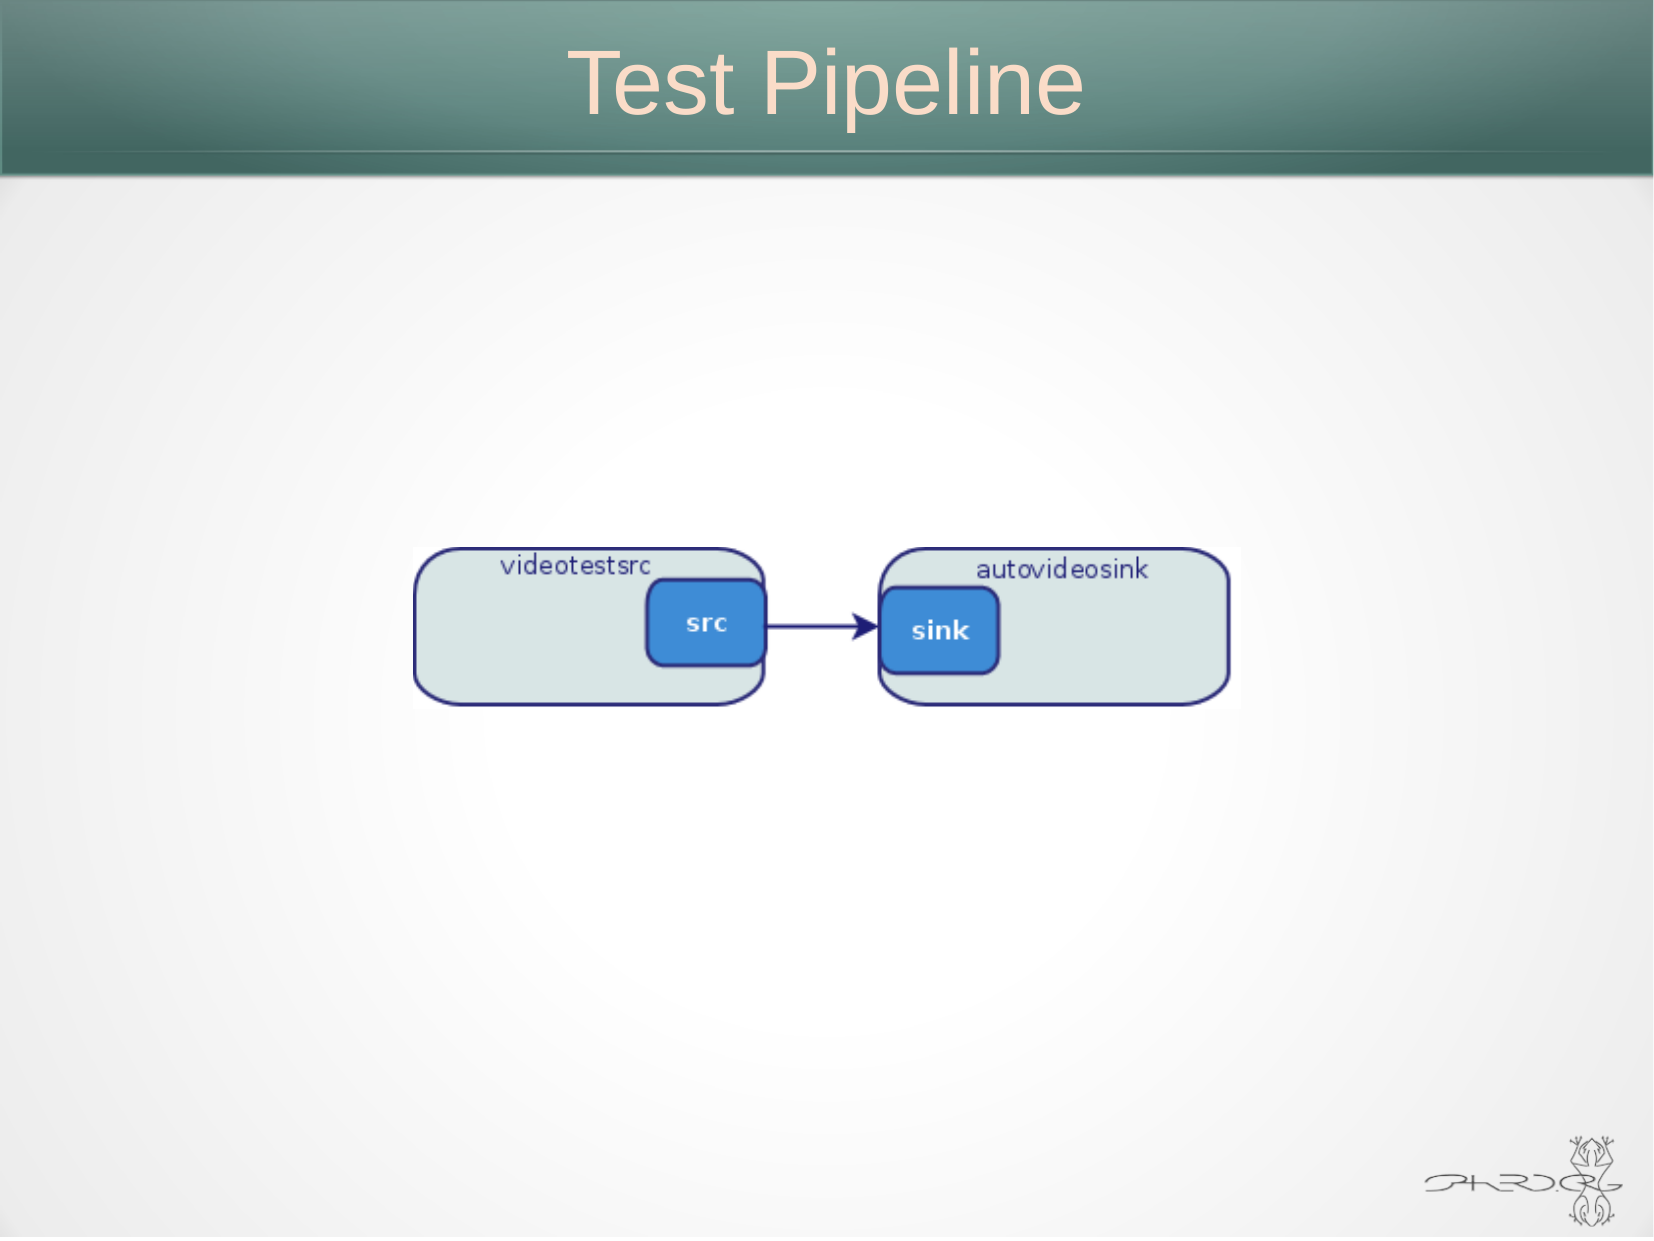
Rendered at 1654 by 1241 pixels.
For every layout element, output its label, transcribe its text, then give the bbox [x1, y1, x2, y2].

title Test Pipeline [82, 11, 1571, 154]
picture [0, 0, 1654, 1237]
